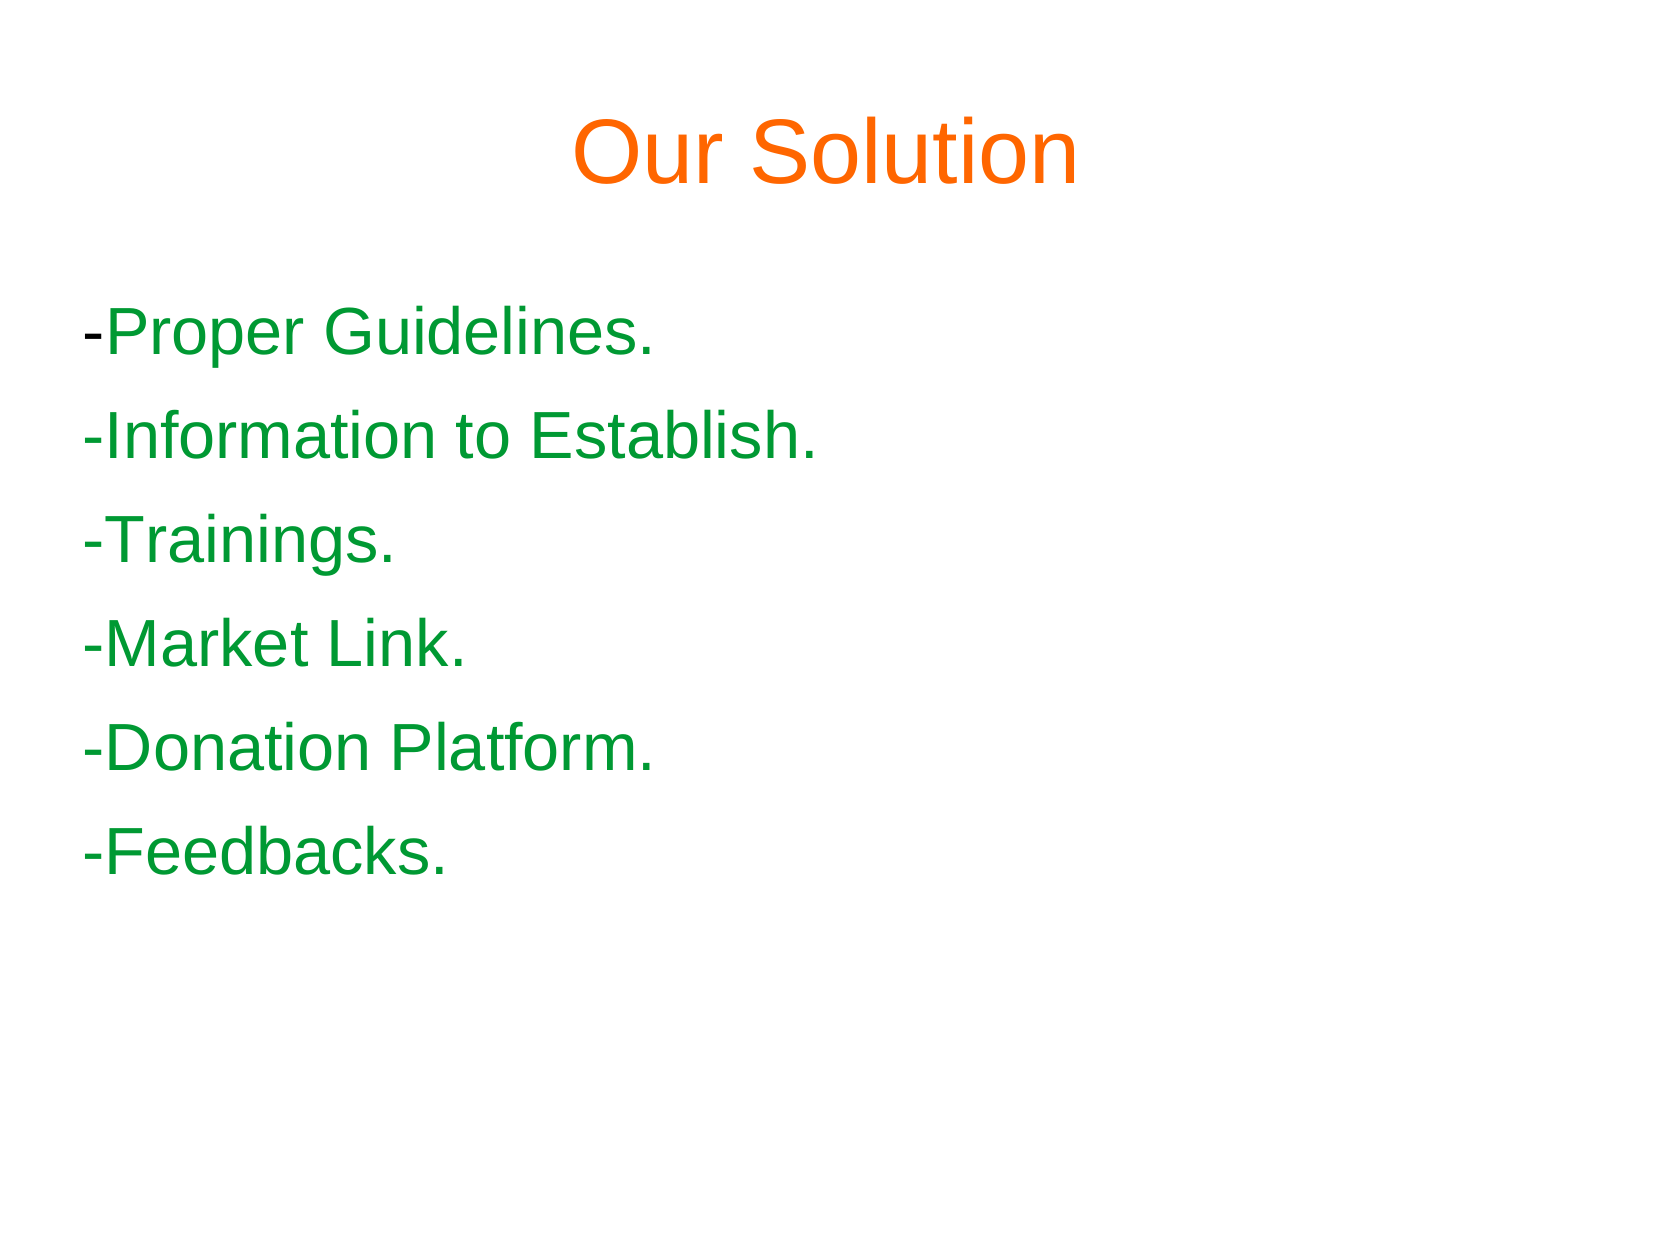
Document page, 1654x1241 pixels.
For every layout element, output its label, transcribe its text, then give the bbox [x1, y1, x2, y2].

title Our Solution [82, 49, 1571, 257]
list -Proper Guidelines. -Information to Establish. -Trainings. -Market Link. -Donation Platform. -Feedbacks. [82, 290, 1571, 1010]
